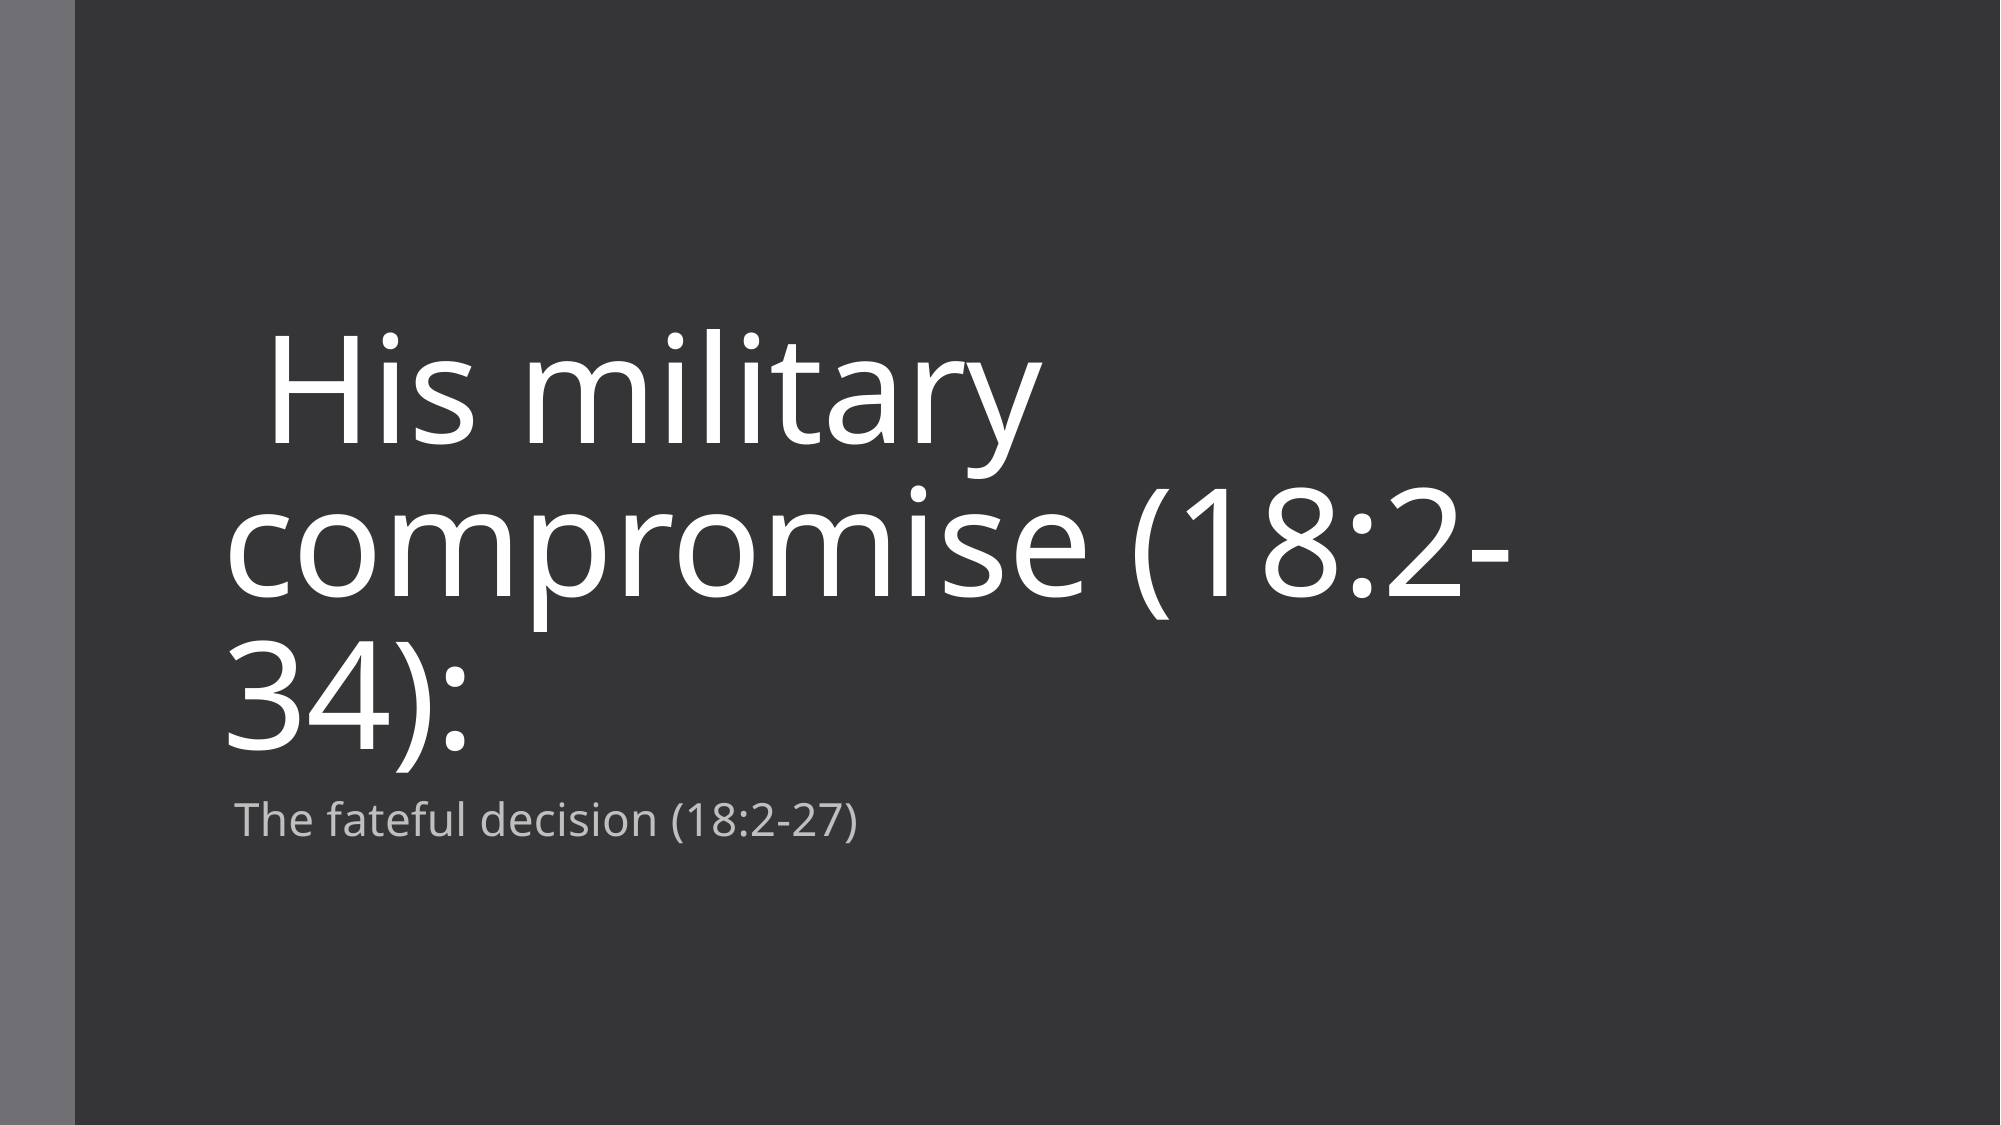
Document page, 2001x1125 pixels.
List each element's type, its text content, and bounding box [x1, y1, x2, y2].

subtitle The fateful decision (18:2-27) [206, 787, 1752, 1066]
title His military compromise (18:2-34): [206, 124, 1752, 787]
